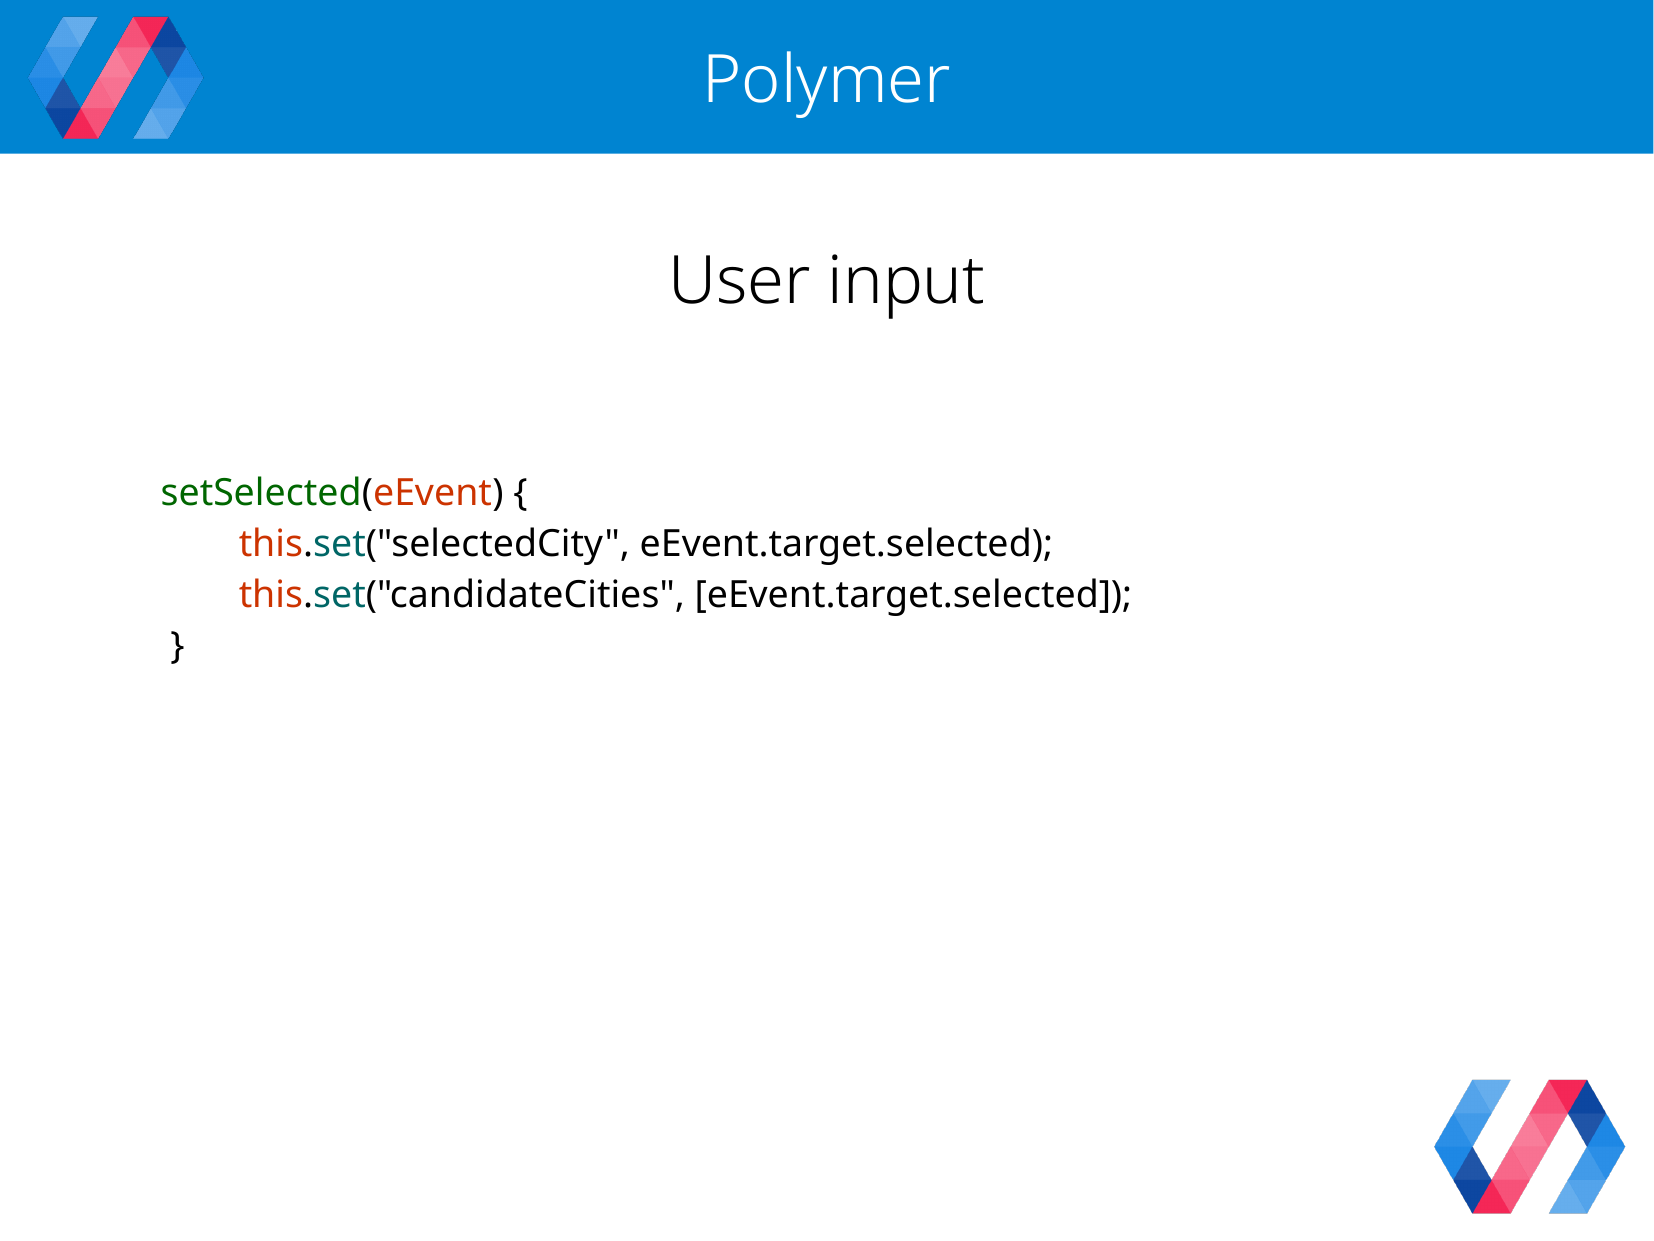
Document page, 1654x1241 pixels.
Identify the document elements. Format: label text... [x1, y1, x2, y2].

picture [23, 13, 208, 142]
picture [1429, 1076, 1630, 1217]
title Polymer [0, 0, 1654, 154]
text_box User input setSelected(eEvent) { this.set("selectedCity", eEvent.target.selected); this.set("candidateCities", [eEvent.target.selected]); } [82, 232, 1571, 1052]
